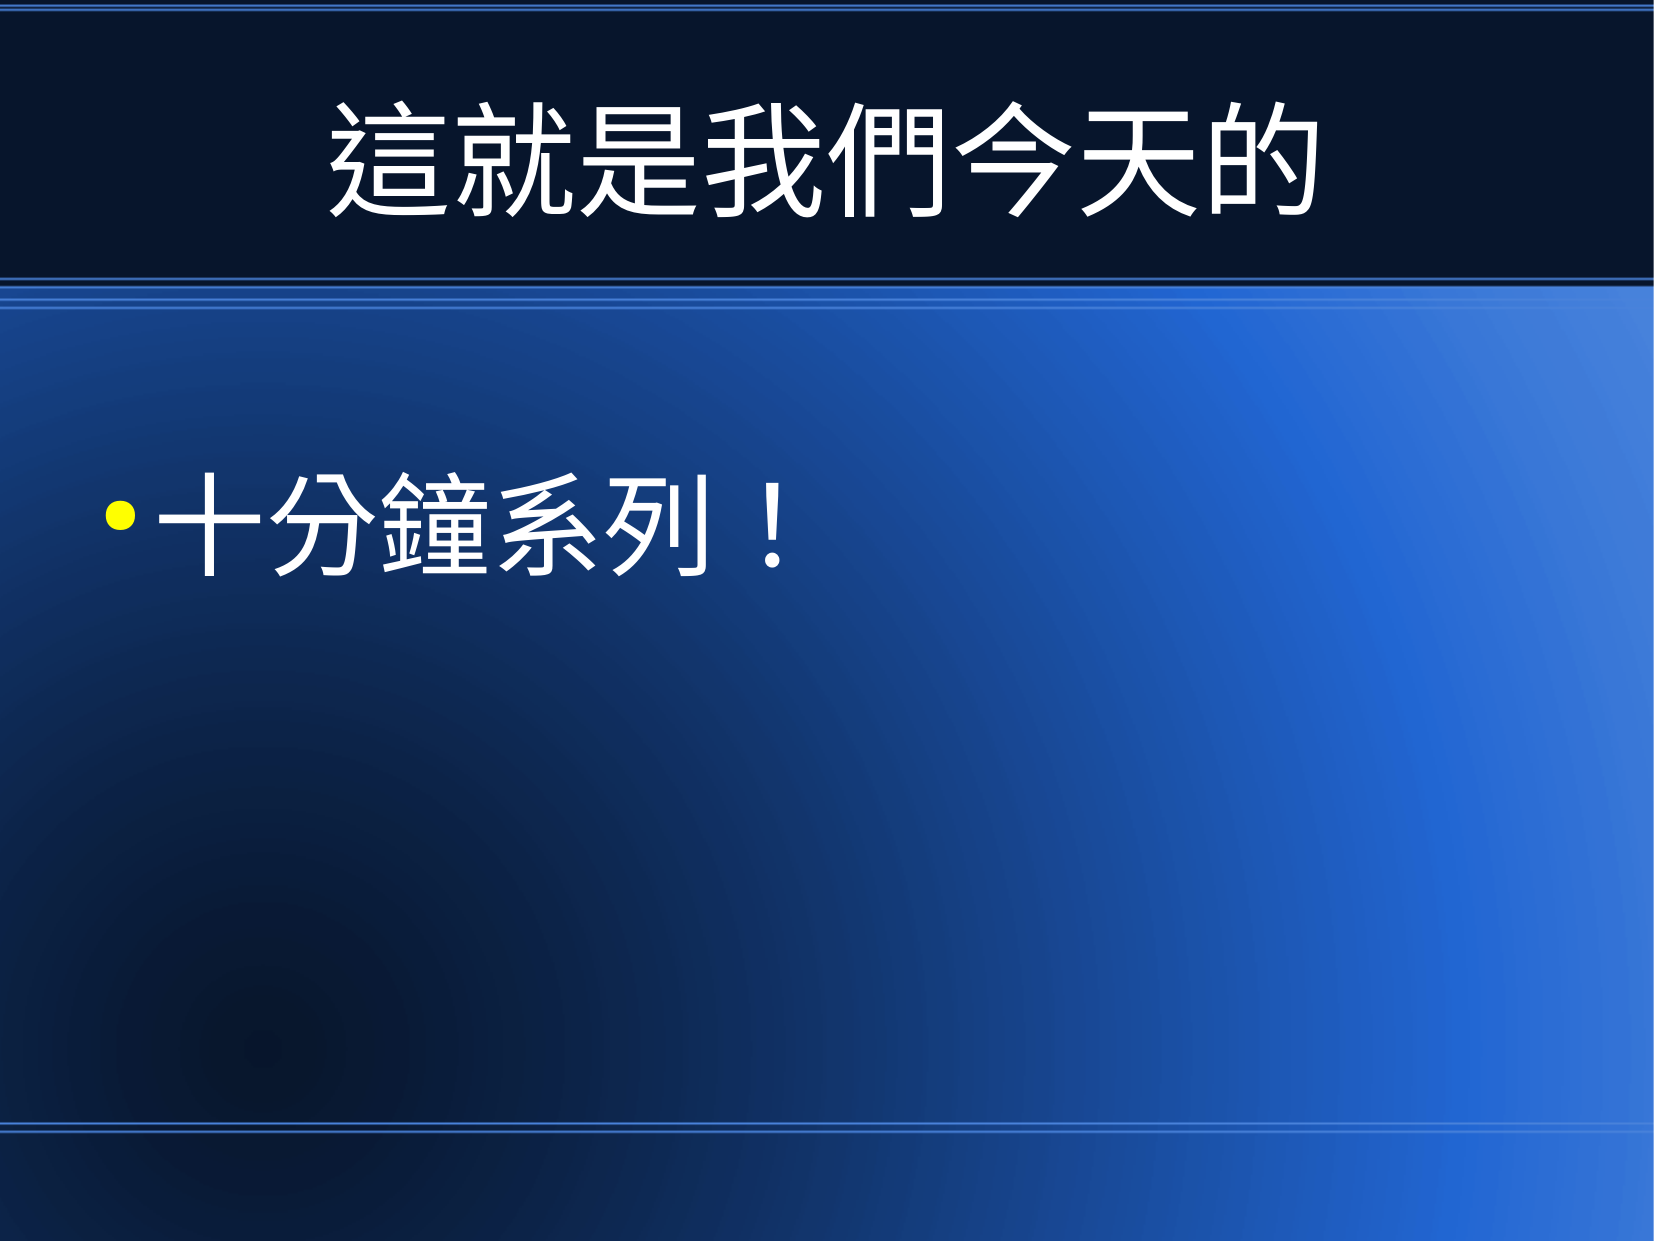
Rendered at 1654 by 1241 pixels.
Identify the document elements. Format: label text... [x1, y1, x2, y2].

list 十分鐘系列！ [82, 355, 1571, 1241]
picture [0, 0, 1654, 1241]
title 這就是我們今天的 [82, 49, 1571, 257]
